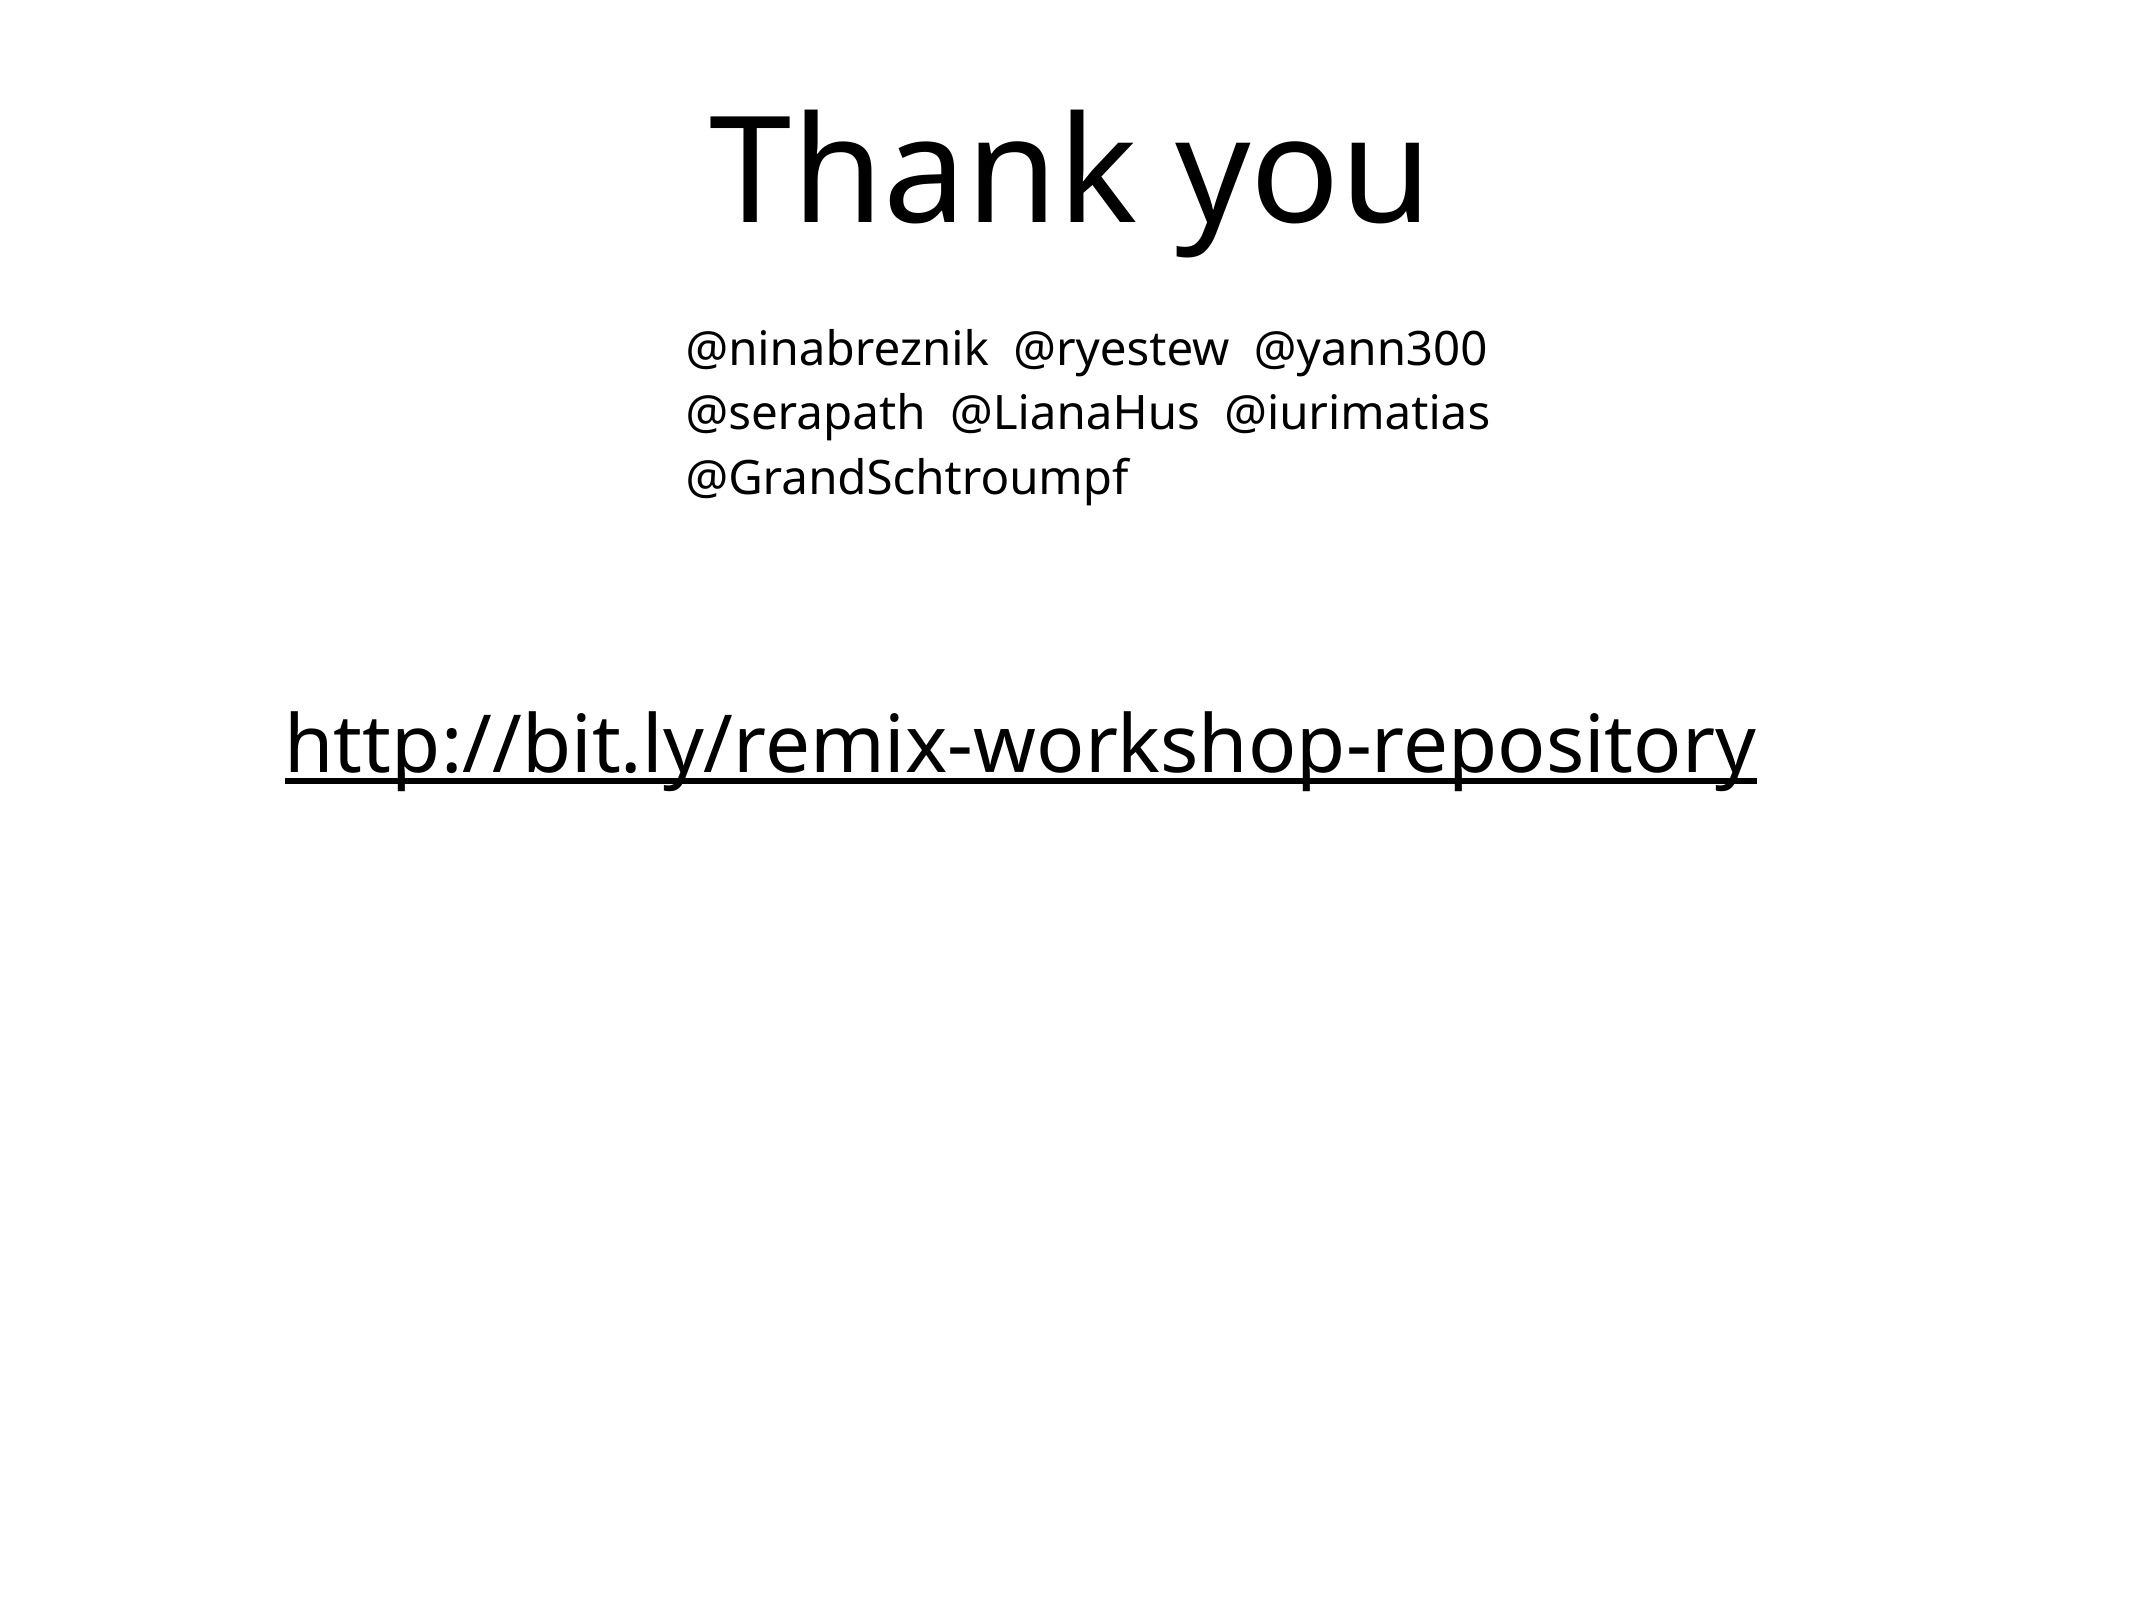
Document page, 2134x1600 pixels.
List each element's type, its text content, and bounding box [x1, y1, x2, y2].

title Thank you [73, 66, 2068, 609]
subtitle http://bit.ly/remix-workshop-repository [66, 684, 1975, 965]
text_box @ninabreznik @ryestew @yann300 @serapath @LianaHus @iurimatias @GrandSchtroumpf [670, 306, 1783, 775]
